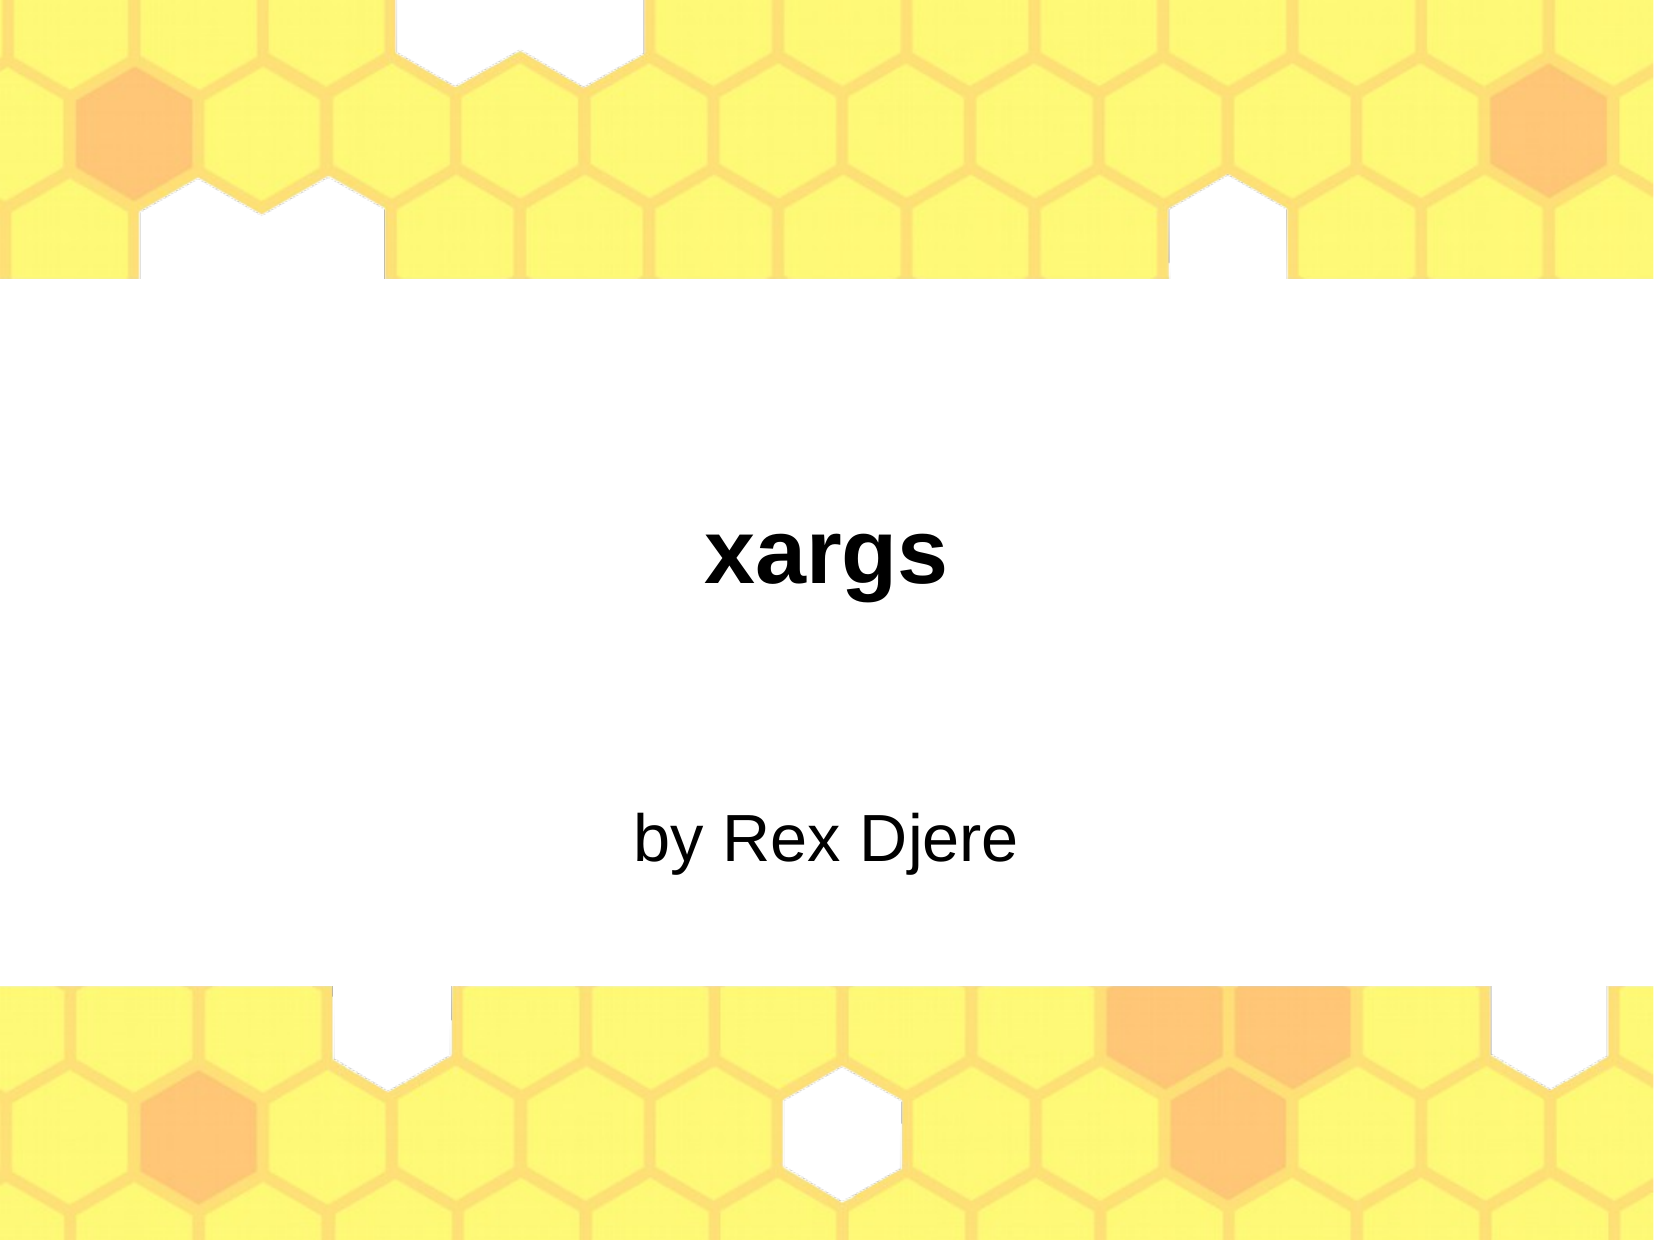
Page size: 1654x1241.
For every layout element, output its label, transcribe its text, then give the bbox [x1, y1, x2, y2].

picture [0, 0, 1654, 279]
picture [0, 986, 1654, 1240]
title xargs [82, 418, 1571, 686]
subtitle by Rex Djere [82, 744, 1571, 934]
